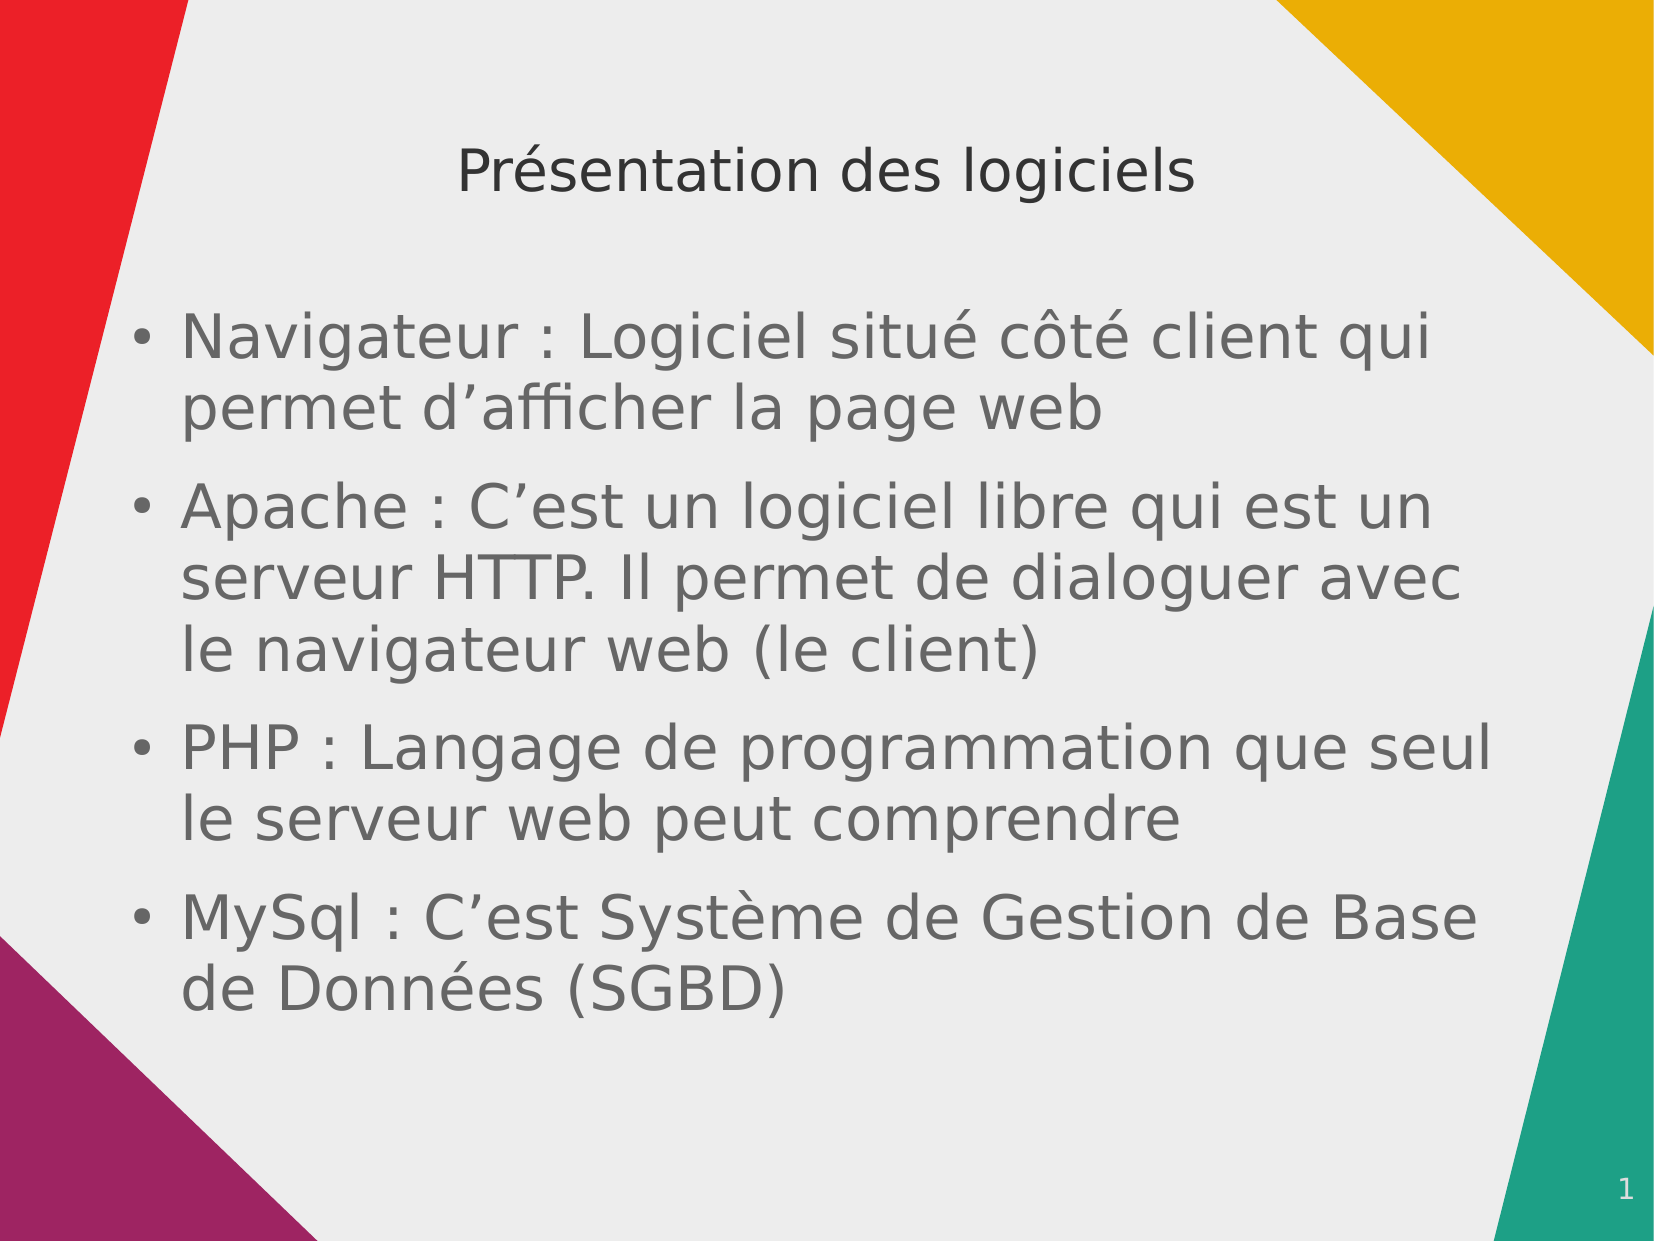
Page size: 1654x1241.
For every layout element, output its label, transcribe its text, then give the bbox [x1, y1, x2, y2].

title Présentation des logiciels [114, 73, 1539, 271]
list Navigateur : Logiciel situé côté client qui permet d’afficher la page web Apache : C’est un logiciel libre qui est un serveur HTTP. Il permet de dialoguer avec le navigateur web (le client) PHP : Langage de programmation que seul le serveur web peut comprendre MySql : C’est Système de Gestion de Base de Données (SGBD) [114, 302, 1539, 1033]
